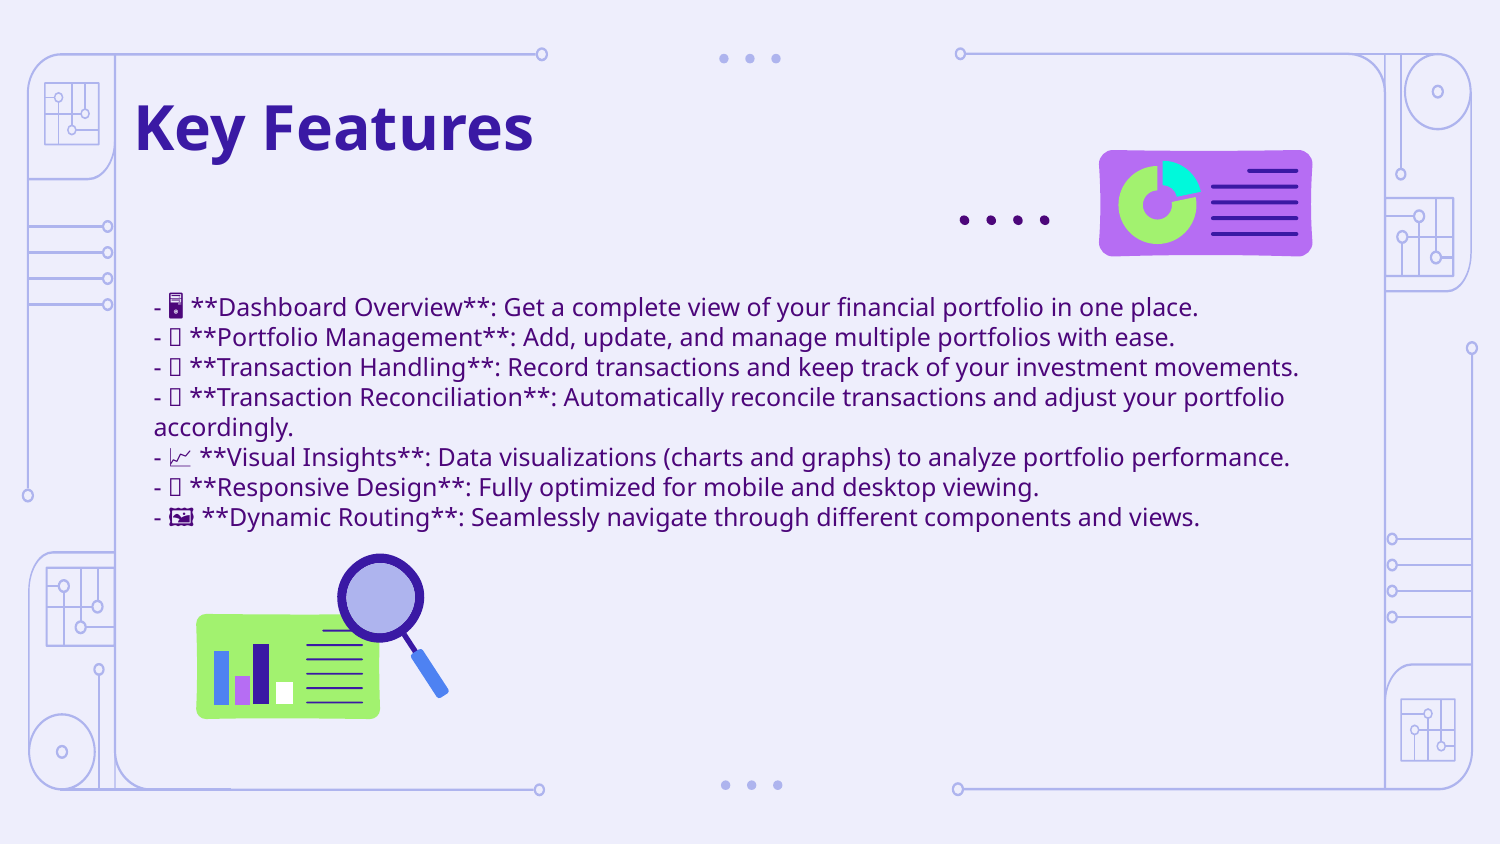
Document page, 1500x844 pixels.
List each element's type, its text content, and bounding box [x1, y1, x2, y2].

text_box [986, 215, 997, 226]
title Key Features [118, 72, 1382, 167]
text_box [1013, 215, 1023, 226]
text_box [959, 215, 970, 226]
subtitle - 🖥️ **Dashboard Overview**: Get a complete view of your financial portfolio in one place. - 📁 **Portfolio Management**: Add, update, and manage multiple portfolios with ease. - 💸 **Transaction Handling**: Record transactions and keep track of your investment movements. - 🔄 **Transaction Reconciliation**: Automatically reconcile transactions and adjust your portfolio accordingly. - 📈 **Visual Insights**: Data visualizations (charts and graphs) to analyze portfolio performance. - 📱 **Responsive Design**: Fully optimized for mobile and desktop viewing. - 🖼️ **Dynamic Routing**: Seamlessly navigate through different components and views. [138, 276, 1388, 540]
text_box [1039, 215, 1050, 226]
text_box [1098, 150, 1313, 257]
text_box [196, 553, 449, 720]
